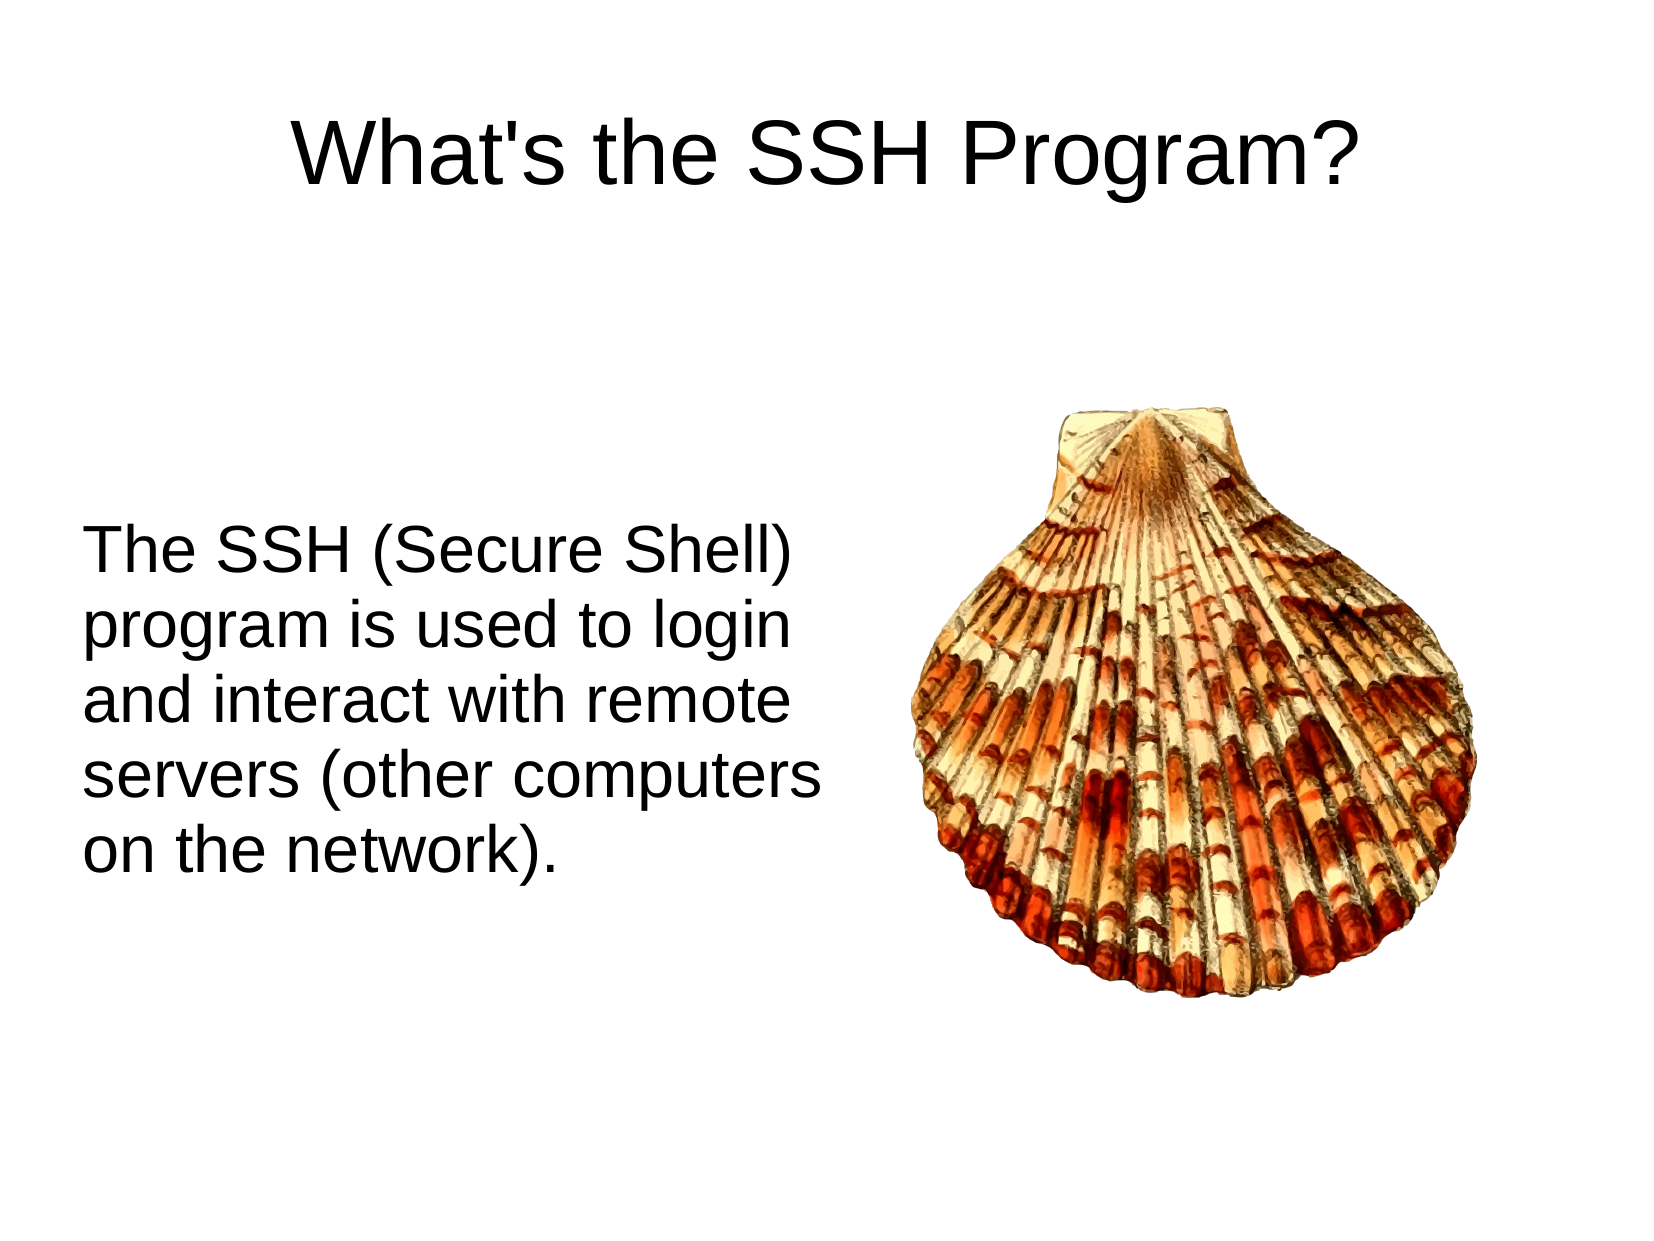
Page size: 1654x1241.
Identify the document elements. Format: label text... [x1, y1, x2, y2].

picture [911, 407, 1477, 998]
subtitle The SSH (Secure Shell) program is used to login and interact with remote servers (other computers on the network). [82, 290, 1571, 1109]
title What's the SSH Program? [82, 49, 1571, 257]
